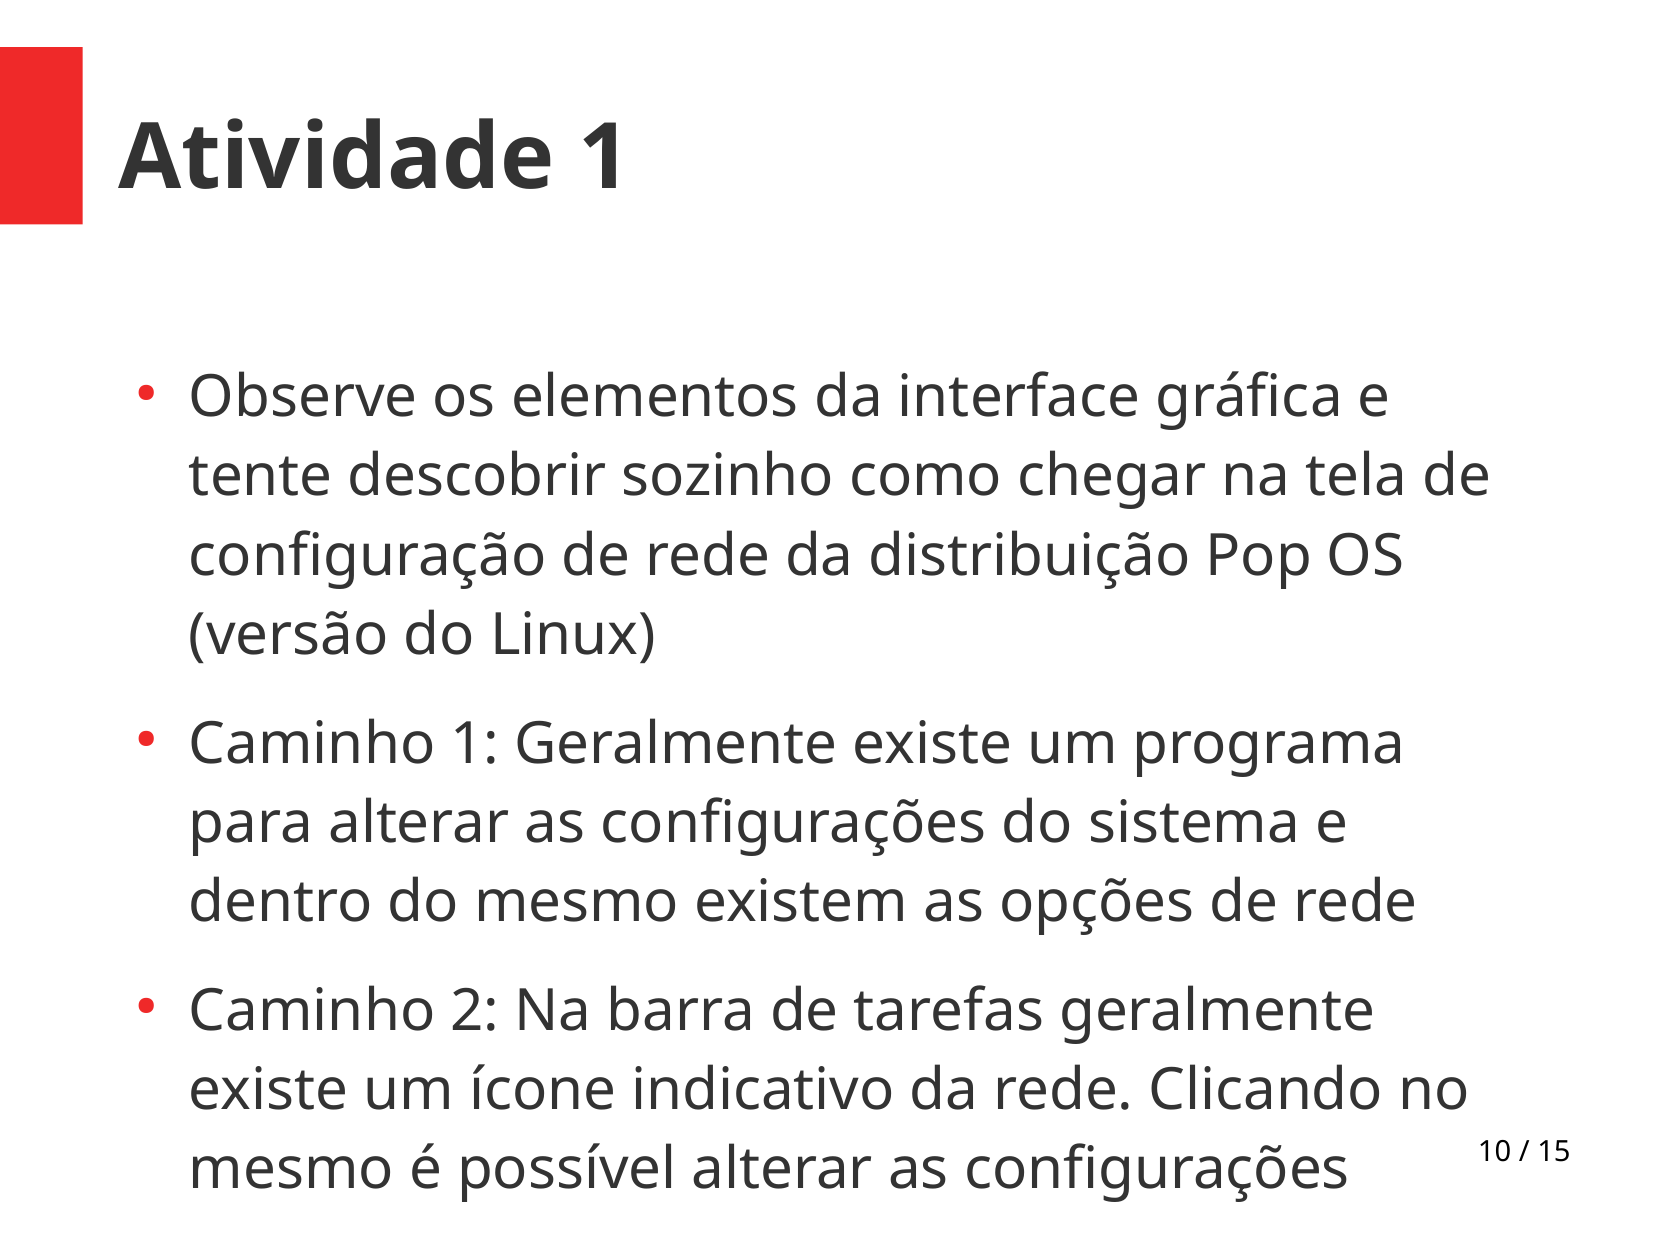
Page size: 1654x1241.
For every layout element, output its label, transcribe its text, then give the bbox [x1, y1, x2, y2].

title Atividade 1 [118, 49, 1571, 257]
list Observe os elementos da interface gráfica e tente descobrir sozinho como chegar na tela de configuração de rede da distribuição Pop OS (versão do Linux) Caminho 1: Geralmente existe um programa para alterar as configurações do sistema e dentro do mesmo existem as opções de rede Caminho 2: Na barra de tarefas geralmente existe um ícone indicativo da rede. Clicando no mesmo é possível alterar as configurações [118, 354, 1536, 1074]
